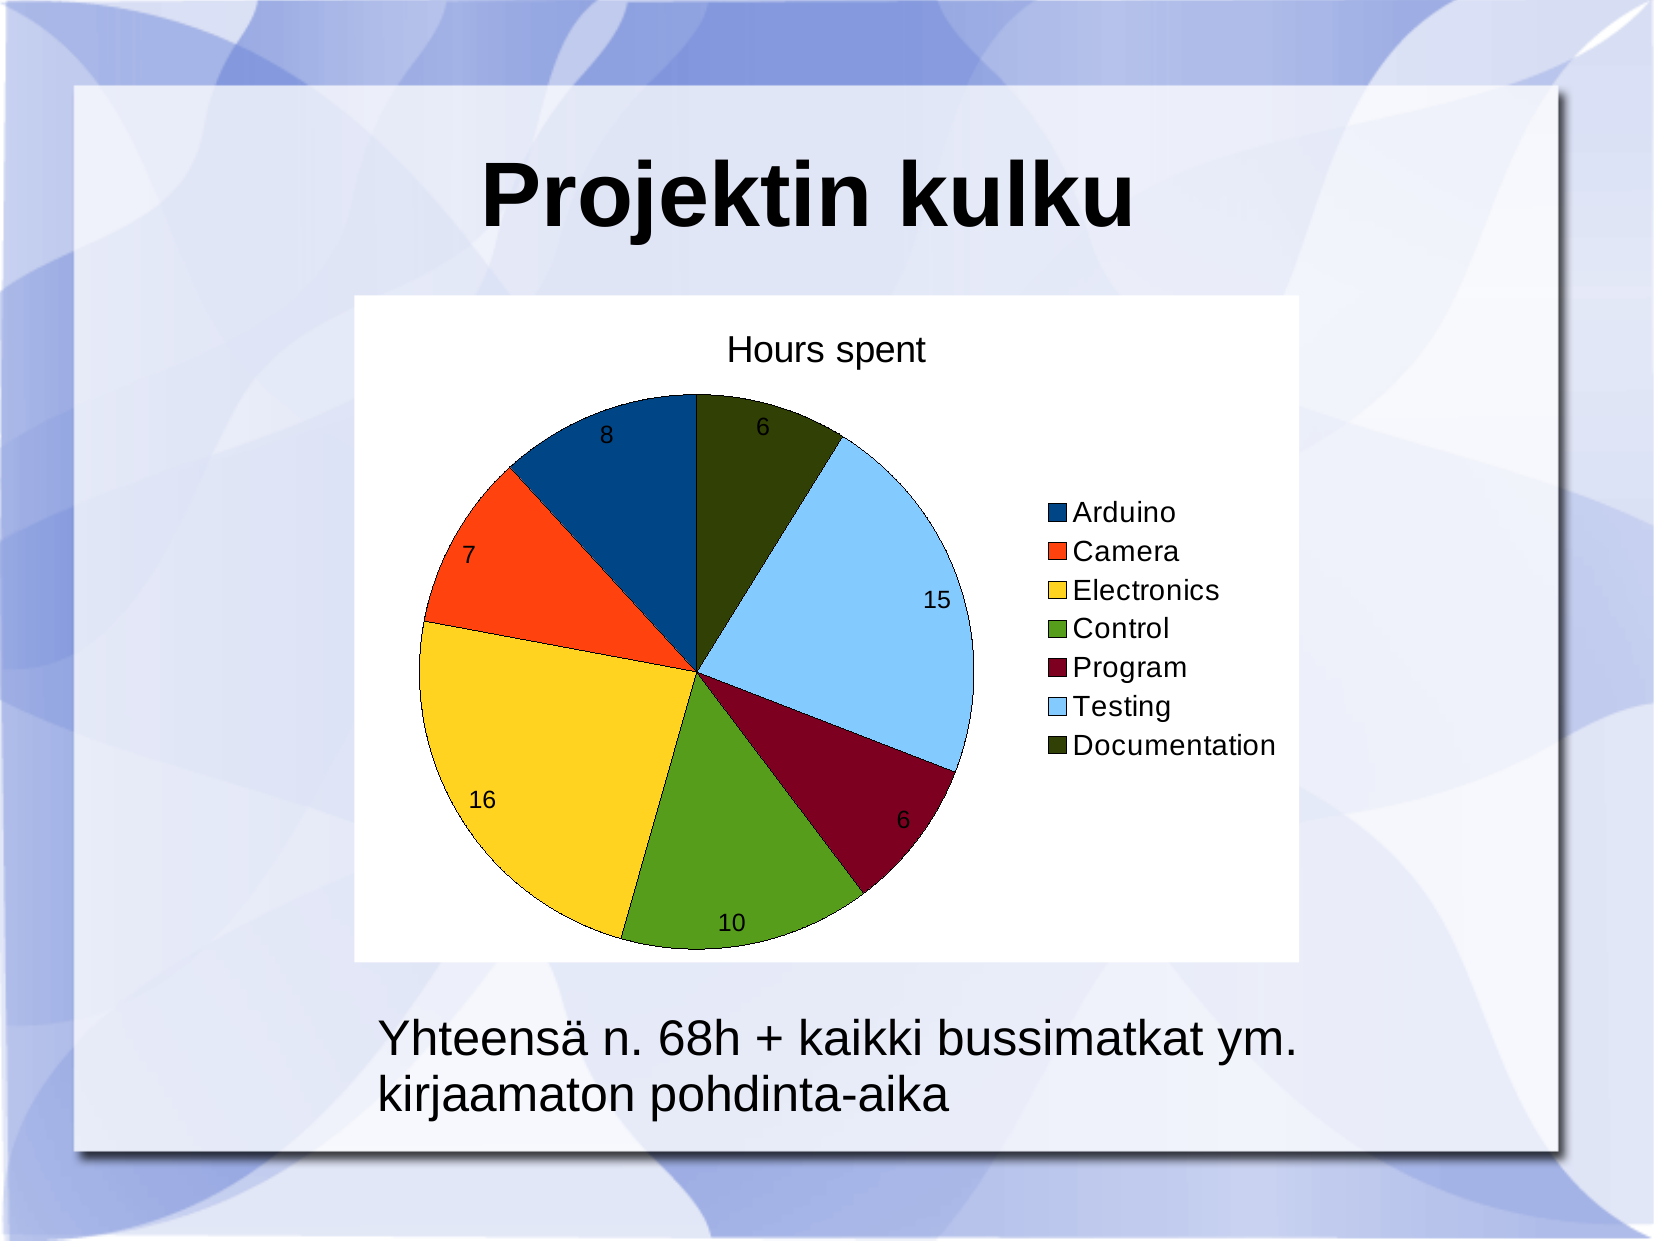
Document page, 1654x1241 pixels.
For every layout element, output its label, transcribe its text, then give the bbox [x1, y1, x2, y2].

text_box Yhteensä n. 68h + kaikki bussimatkat ym. kirjaamaton pohdinta-aika [377, 1010, 1300, 1123]
picture [0, 0, 1654, 1241]
title Projektin kulku [82, 90, 1536, 298]
chart [354, 295, 1300, 963]
